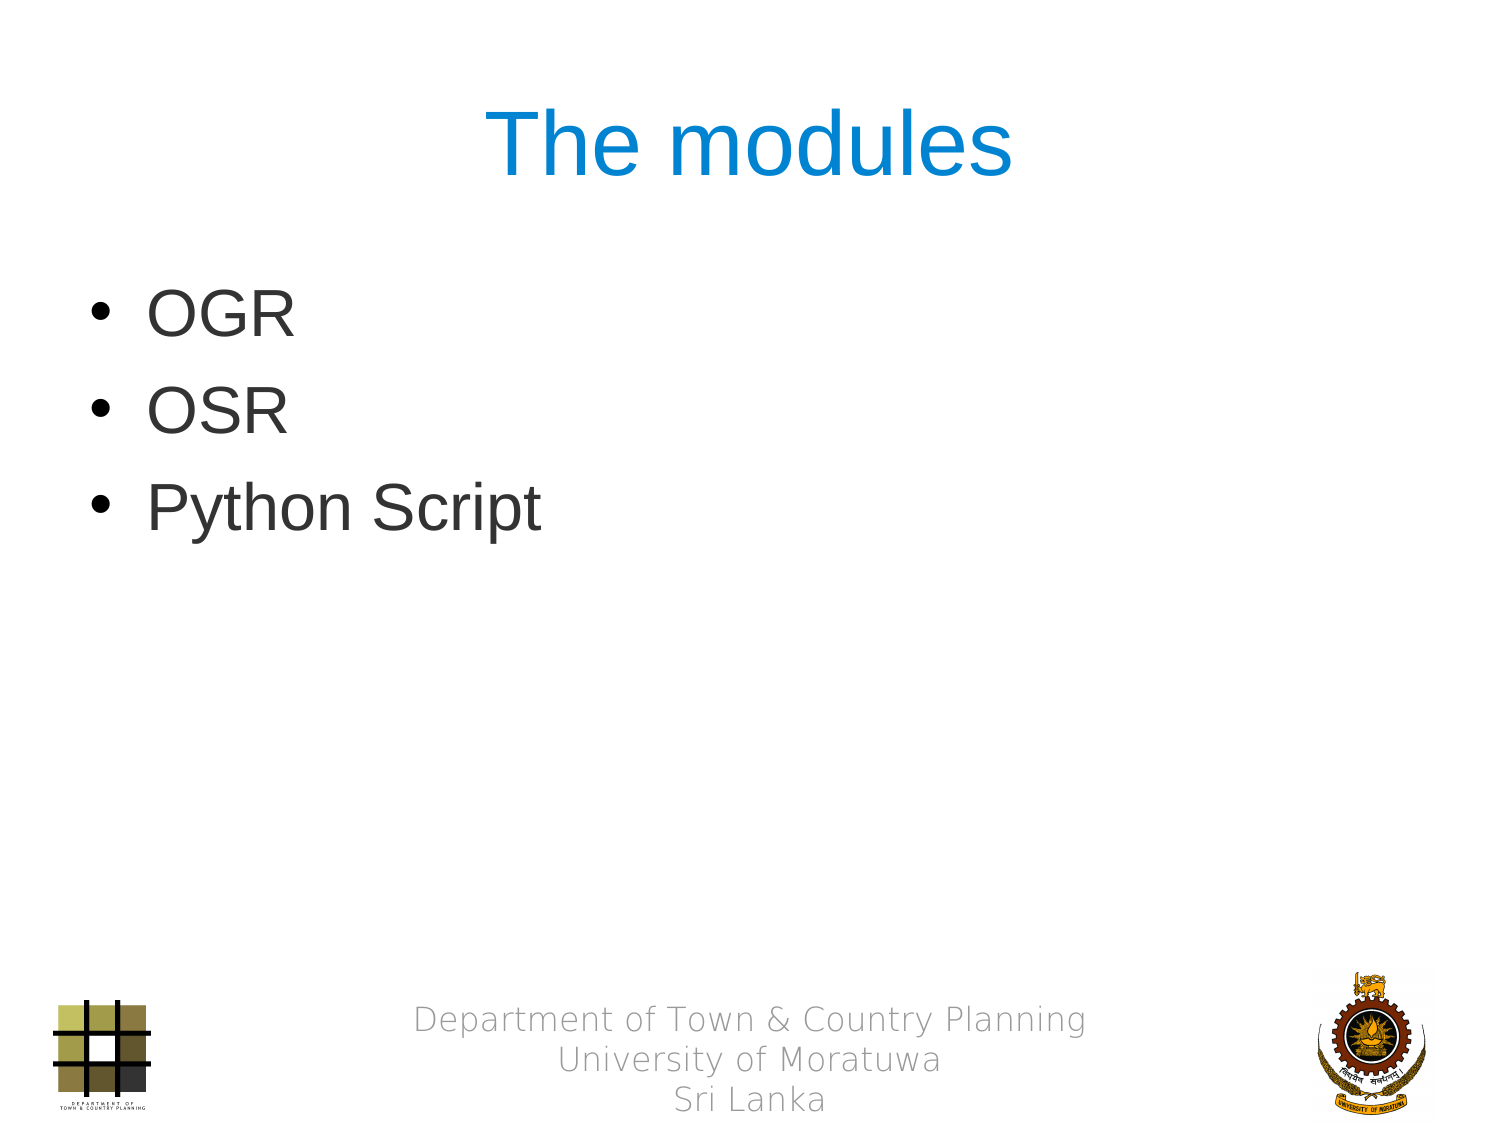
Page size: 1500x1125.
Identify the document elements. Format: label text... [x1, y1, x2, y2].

picture [1312, 966, 1435, 1125]
list OGR OSR Python Script [75, 262, 1426, 916]
picture [53, 1000, 151, 1110]
title The modules [75, 45, 1426, 233]
